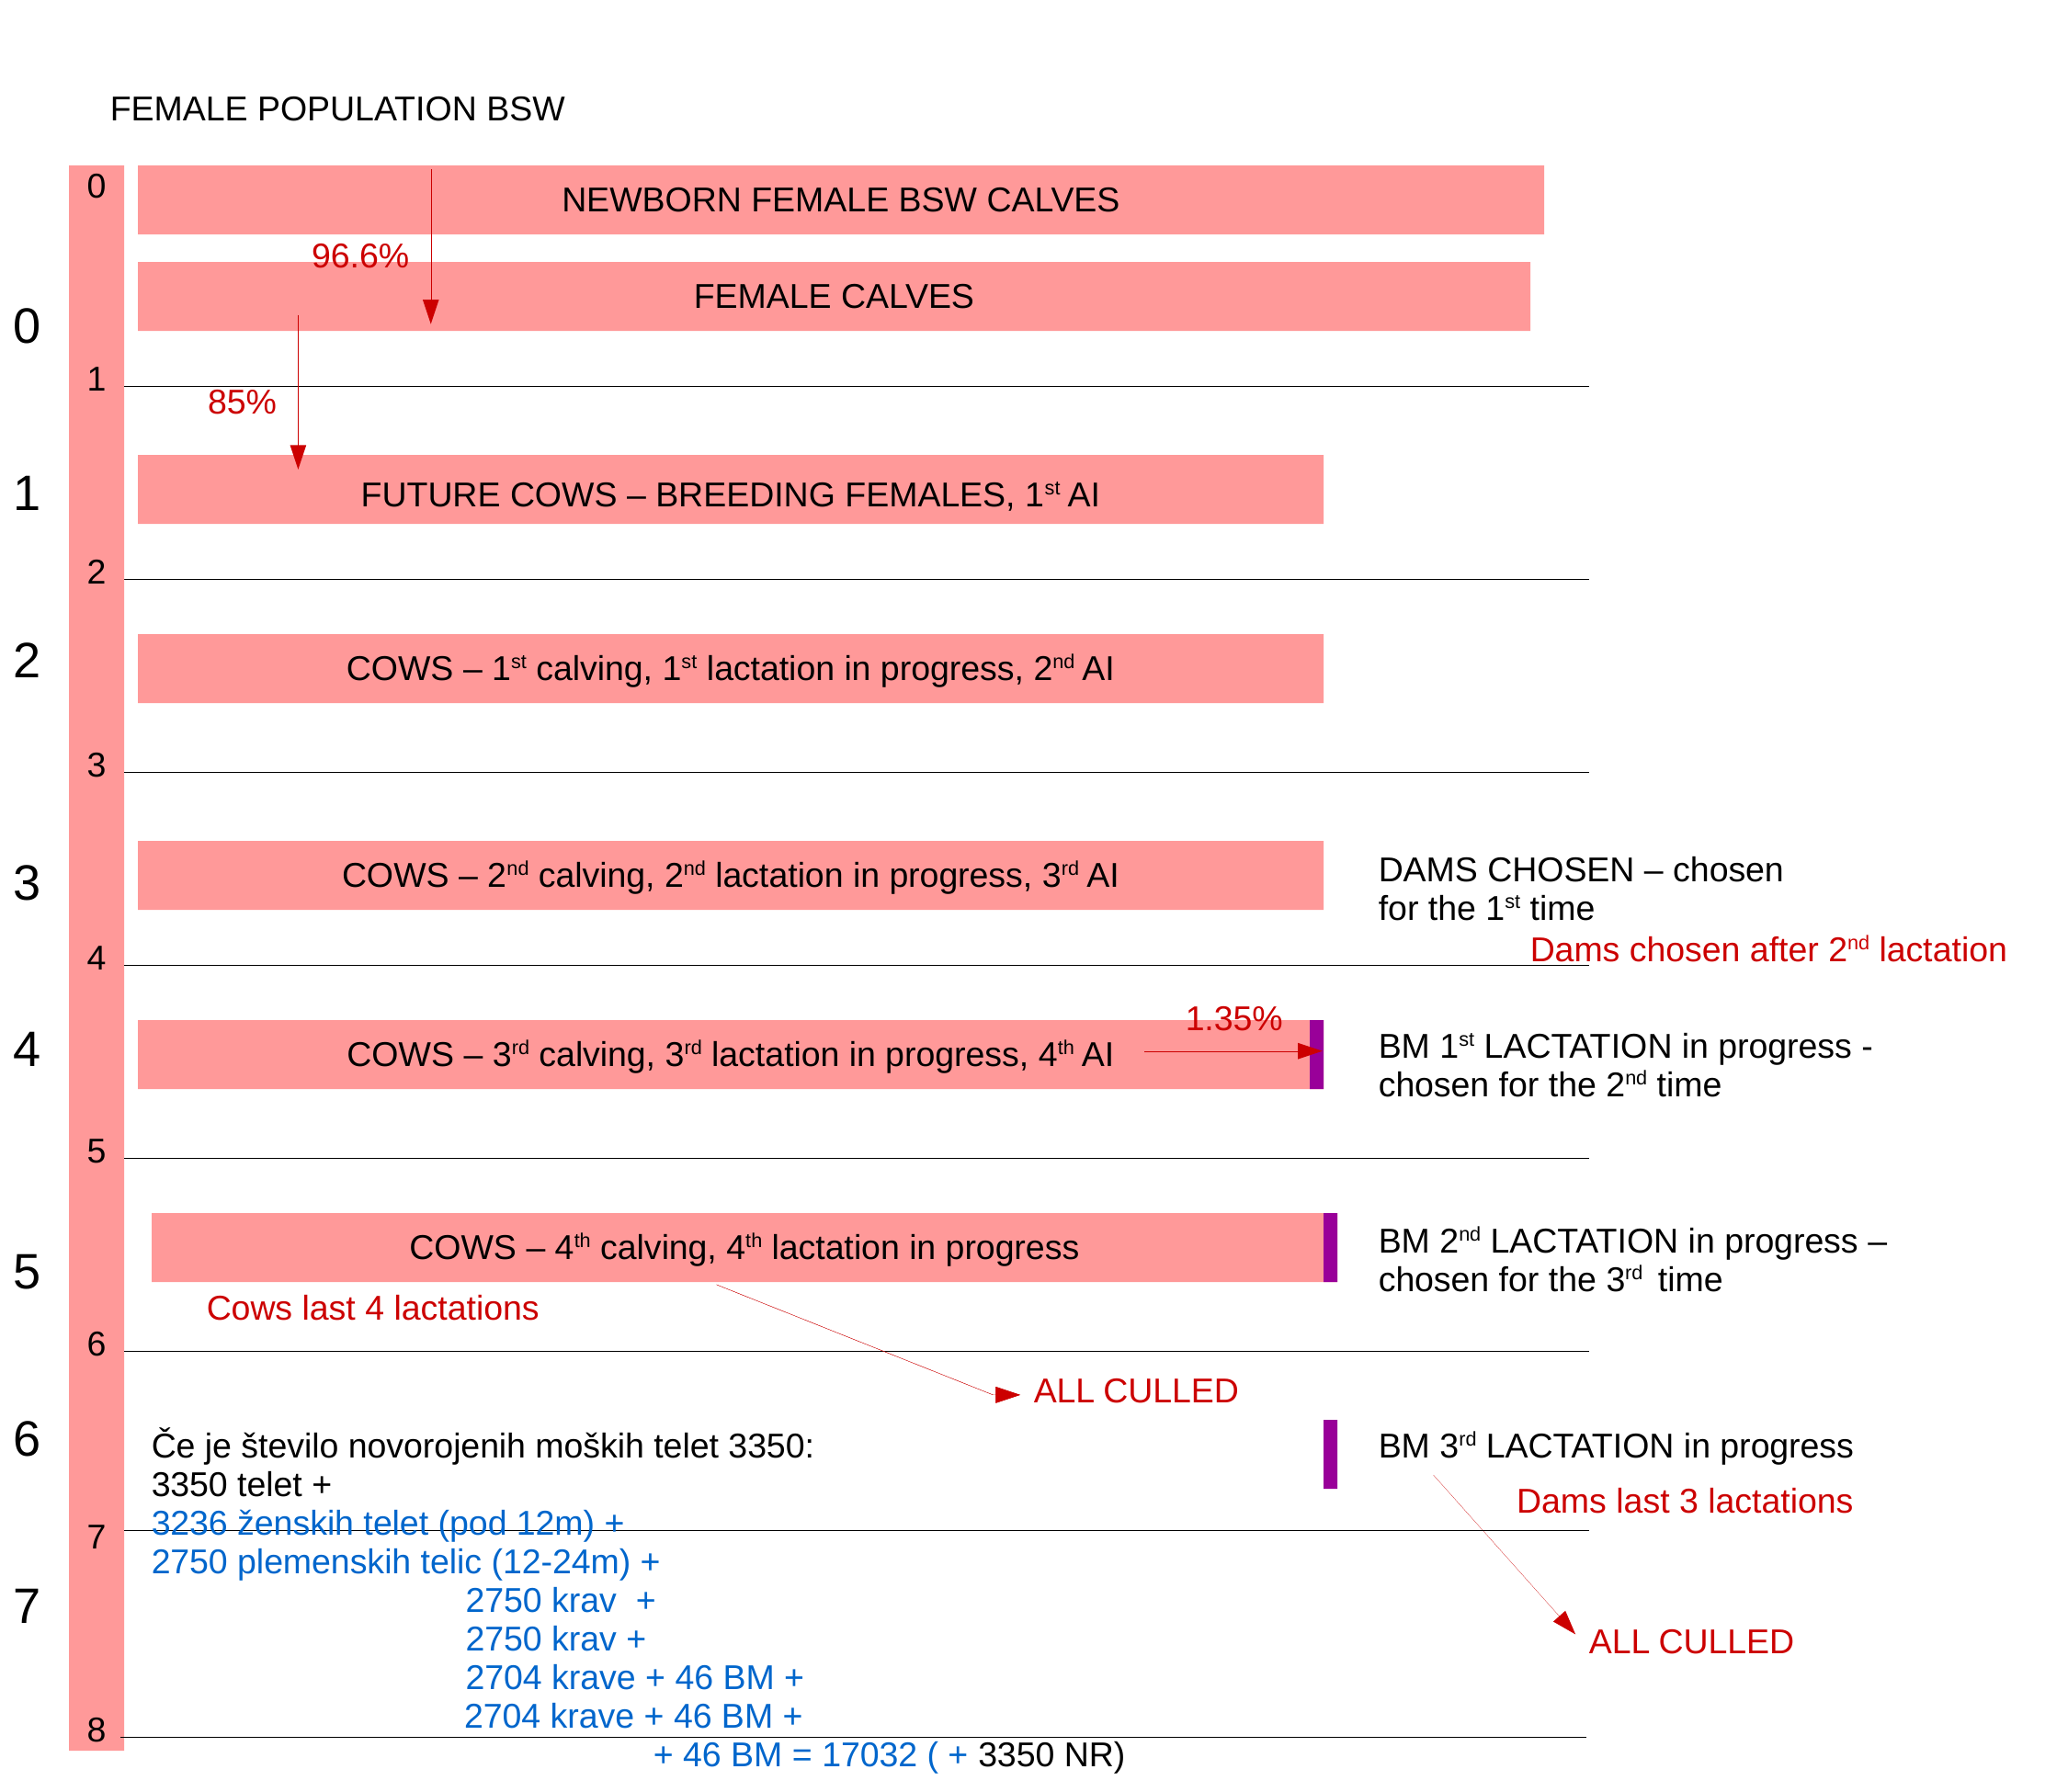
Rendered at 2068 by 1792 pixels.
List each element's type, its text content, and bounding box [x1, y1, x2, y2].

text_box [1324, 1420, 1338, 1490]
text_box FEMALE POPULATION BSW [97, 83, 1256, 135]
text_box ALL CULLED [1575, 1616, 1811, 1669]
text_box COWS – 2nd calving, 2nd lactation in progress, 3rd AI [138, 841, 1324, 911]
text_box 0 1 2 3 4 5 6 7 8 [69, 165, 125, 1752]
text_box BM 2nd LACTATION in progress – chosen for the 3rd time [1365, 1214, 1917, 1347]
text_box COWS – 3rd calving, 3rd lactation in progress, 4th AI [138, 1020, 1310, 1090]
text_box FUTURE COWS – BREEDING FEMALES, 1st AI [345, 469, 1118, 523]
text_box [1310, 1045, 1324, 1090]
text_box FEMALE CALVES [138, 262, 298, 332]
text_box NEWBORN FEMALE BSW CALVES [138, 165, 1545, 235]
text_box 85% [165, 336, 318, 483]
text_box Dams last 3 lactations [1503, 1475, 2028, 1527]
text_box 96.6% [298, 191, 450, 337]
text_box FEMALE CALVES [450, 262, 1531, 332]
text_box DAMS CHOSEN – chosen for the 1st time [1365, 844, 1821, 936]
text_box 0 1 2 3 4 5 6 7 [0, 291, 70, 1641]
text_box BM 1st LACTATION in progress - chosen for the 2nd time [1365, 1020, 1945, 1152]
text_box [138, 455, 1324, 525]
text_box BM 3rd LACTATION in progress [1365, 1420, 1876, 1513]
text_box [1324, 1213, 1338, 1283]
text_box 1.35% [1172, 992, 1324, 1045]
text_box COWS – 1st calving, 1st lactation in progress, 2nd AI [138, 634, 1324, 704]
text_box ALL CULLED [1020, 1365, 1256, 1425]
text_box Dams chosen after 2nd lactation [1517, 924, 2040, 978]
text_box COWS – 4th calving, 4th lactation in progress [152, 1213, 1324, 1283]
text_box Če je število novorojenih moških telet 3350: 3350 telet + 3236 ženskih telet (pod 12m) + 2750 plemenskih telic (12-24m) + 2750 krav + 2750 krav + 2704 krave + 46 BM + 2704 krave + 46 BM + + 46 BM = 17032 ( + 3350 NR) [138, 1420, 1187, 1792]
text_box Cows last 4 lactations [193, 1282, 717, 1334]
